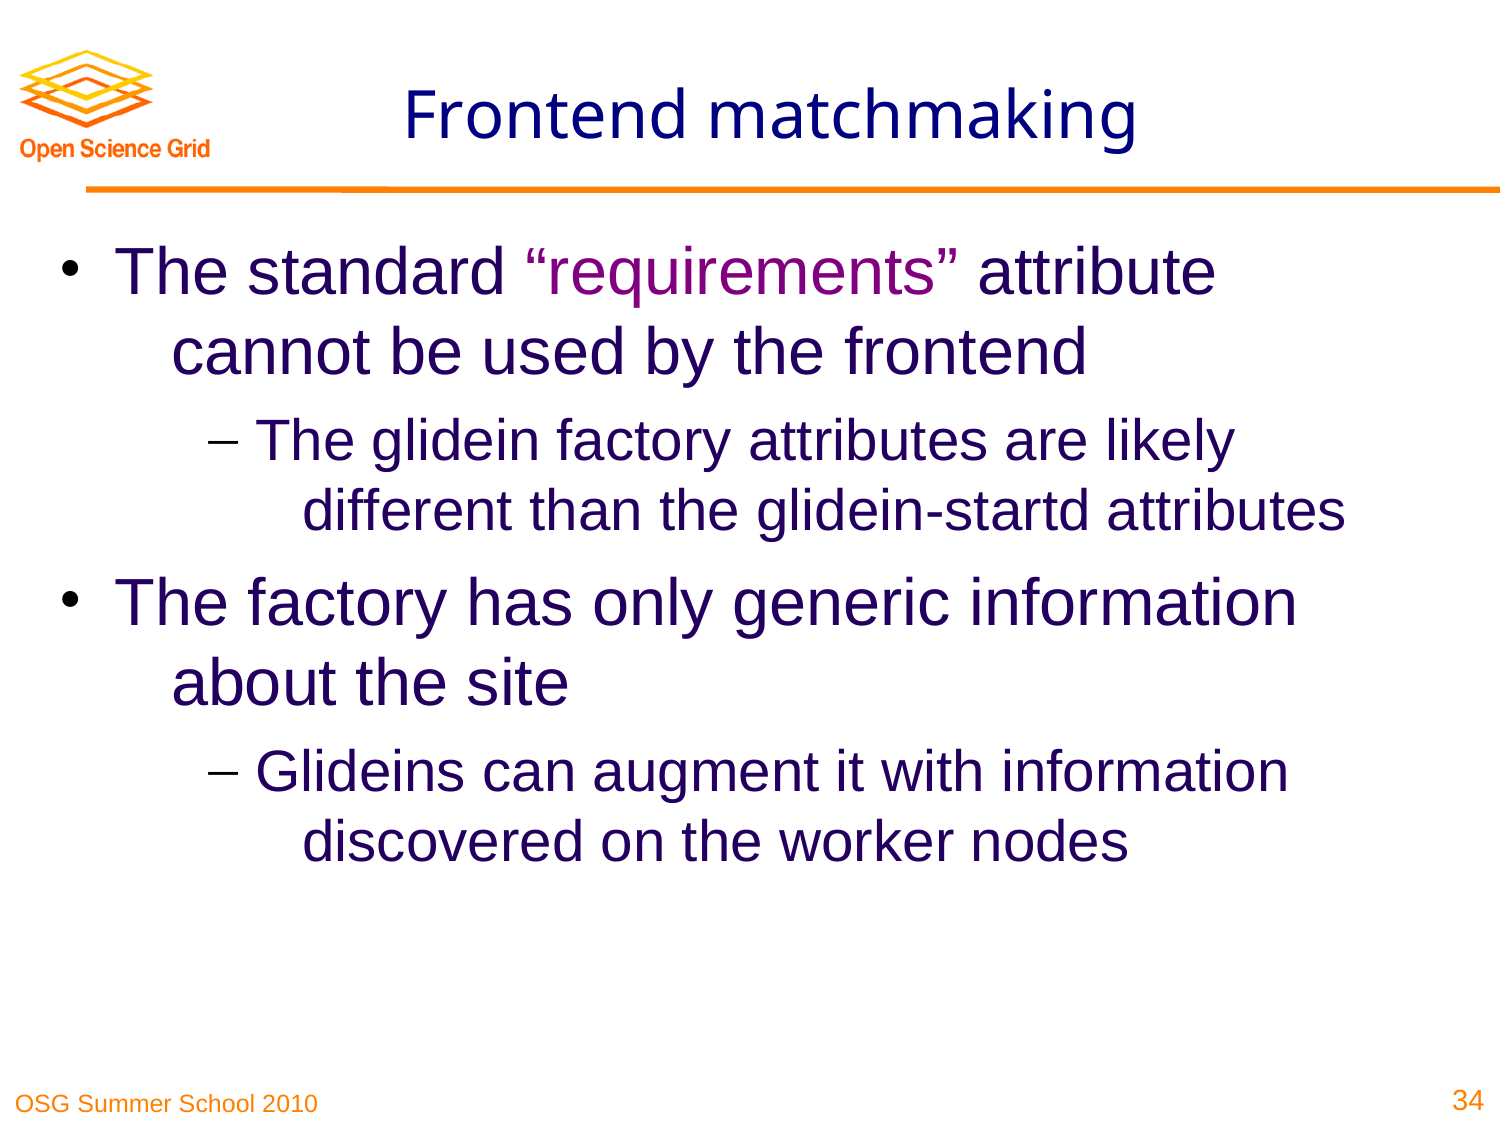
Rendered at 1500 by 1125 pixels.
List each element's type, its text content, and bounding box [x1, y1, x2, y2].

picture [0, 27, 201, 179]
list The standard “requirements” attribute cannot be used by the frontend The glidein factory attributes are likely different than the glidein-startd attributes The factory has only generic information about the site Glideins can augment it with information discovered on the worker nodes [43, 219, 1431, 963]
title Frontend matchmaking [201, 18, 1341, 206]
